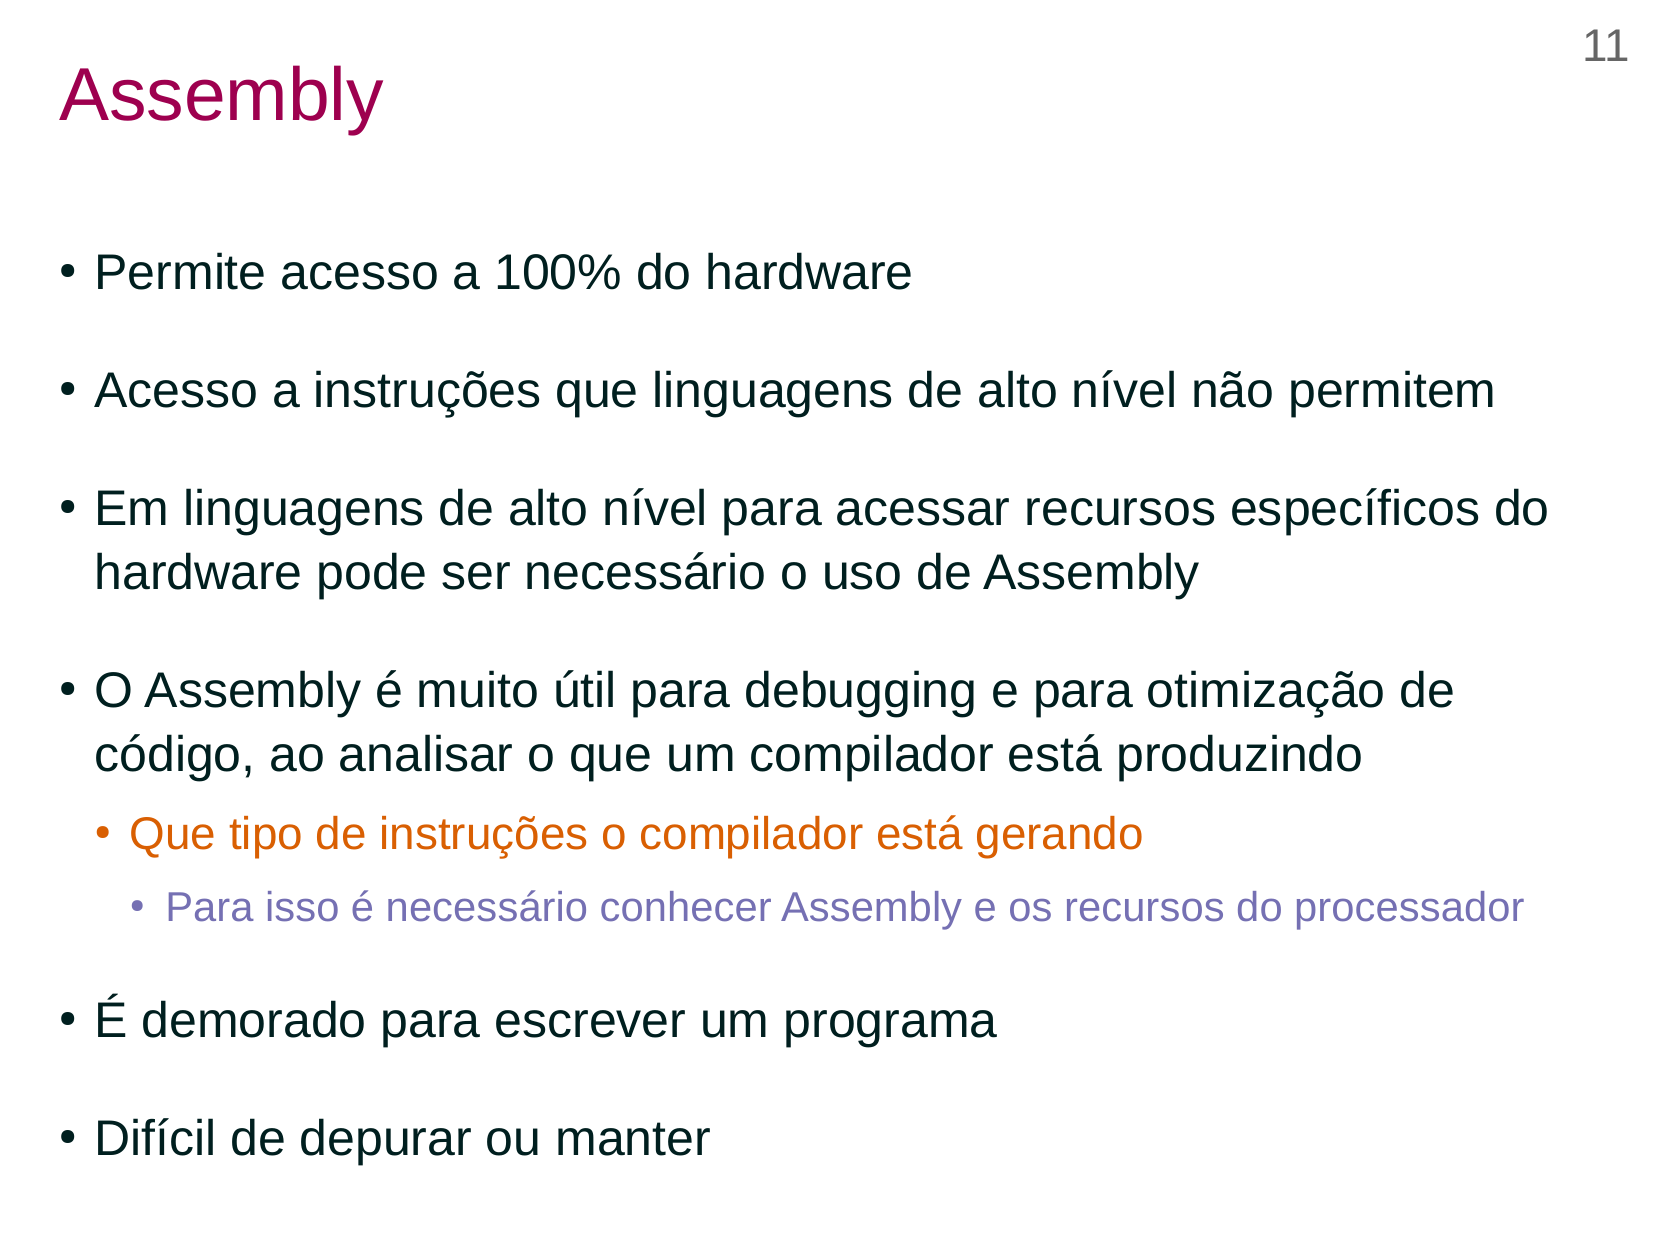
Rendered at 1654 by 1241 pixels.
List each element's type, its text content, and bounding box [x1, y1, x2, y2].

list Permite acesso a 100% do hardware Acesso a instruções que linguagens de alto nível não permitem Em linguagens de alto nível para acessar recursos específicos do hardware pode ser necessário o uso de Assembly O Assembly é muito útil para debugging e para otimização de código, ao analisar o que um compilador está produzindo Que tipo de instruções o compilador está gerando Para isso é necessário conhecer Assembly e os recursos do processador É demorado para escrever um programa Difícil de depurar ou manter [59, 236, 1595, 1211]
title Assembly [59, 29, 1595, 148]
